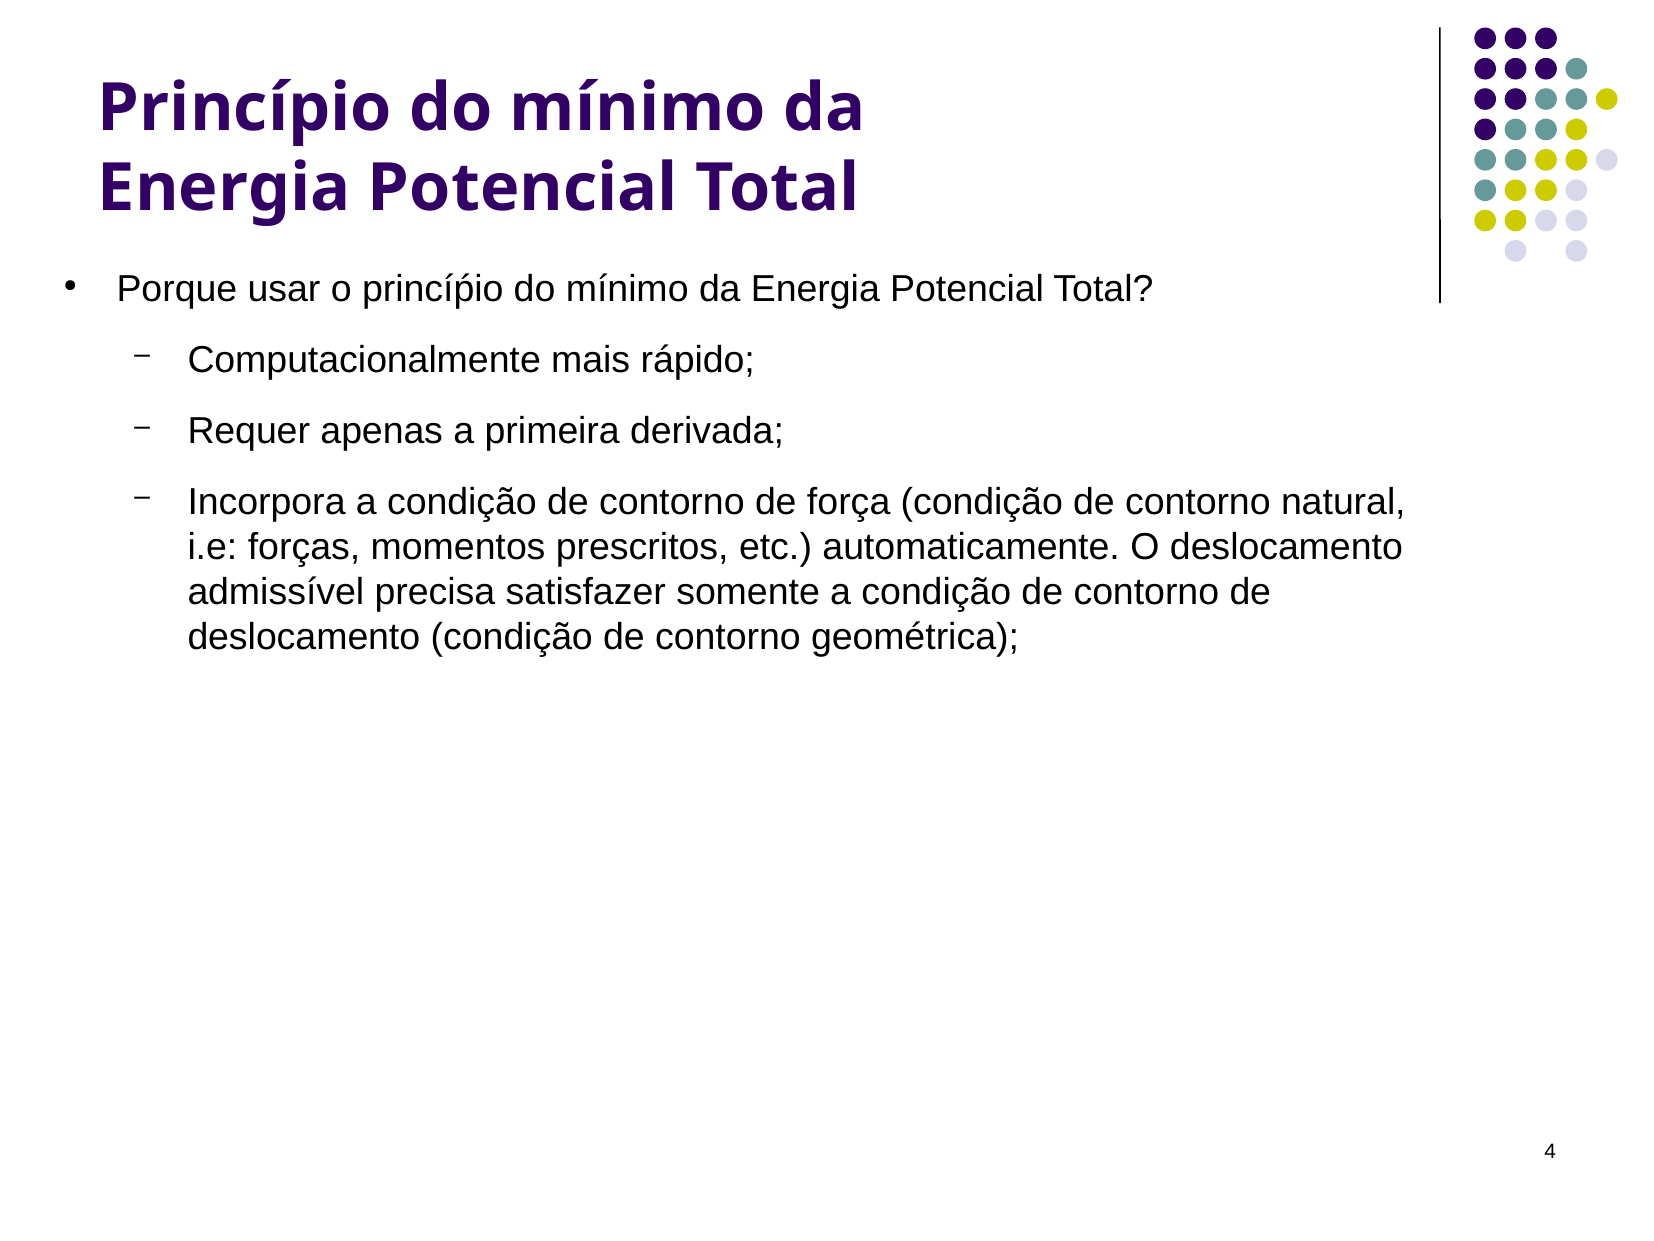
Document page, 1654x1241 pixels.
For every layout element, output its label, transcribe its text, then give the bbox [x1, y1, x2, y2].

title Princípio do mínimo da Energia Potencial Total [82, 52, 1447, 232]
list Porque usar o princíṕio do mínimo da Energia Potencial Total? Computacionalmente mais rápido; Requer apenas a primeira derivada; Incorpora a condição de contorno de força (condição de contorno natural, i.e: forças, momentos prescritos, etc.) automaticamente. O deslocamento admissível precisa satisfazer somente a condição de contorno de deslocamento (condição de contorno geométrica); [30, 256, 1461, 590]
slide_number <número> [1185, 1129, 1571, 1213]
